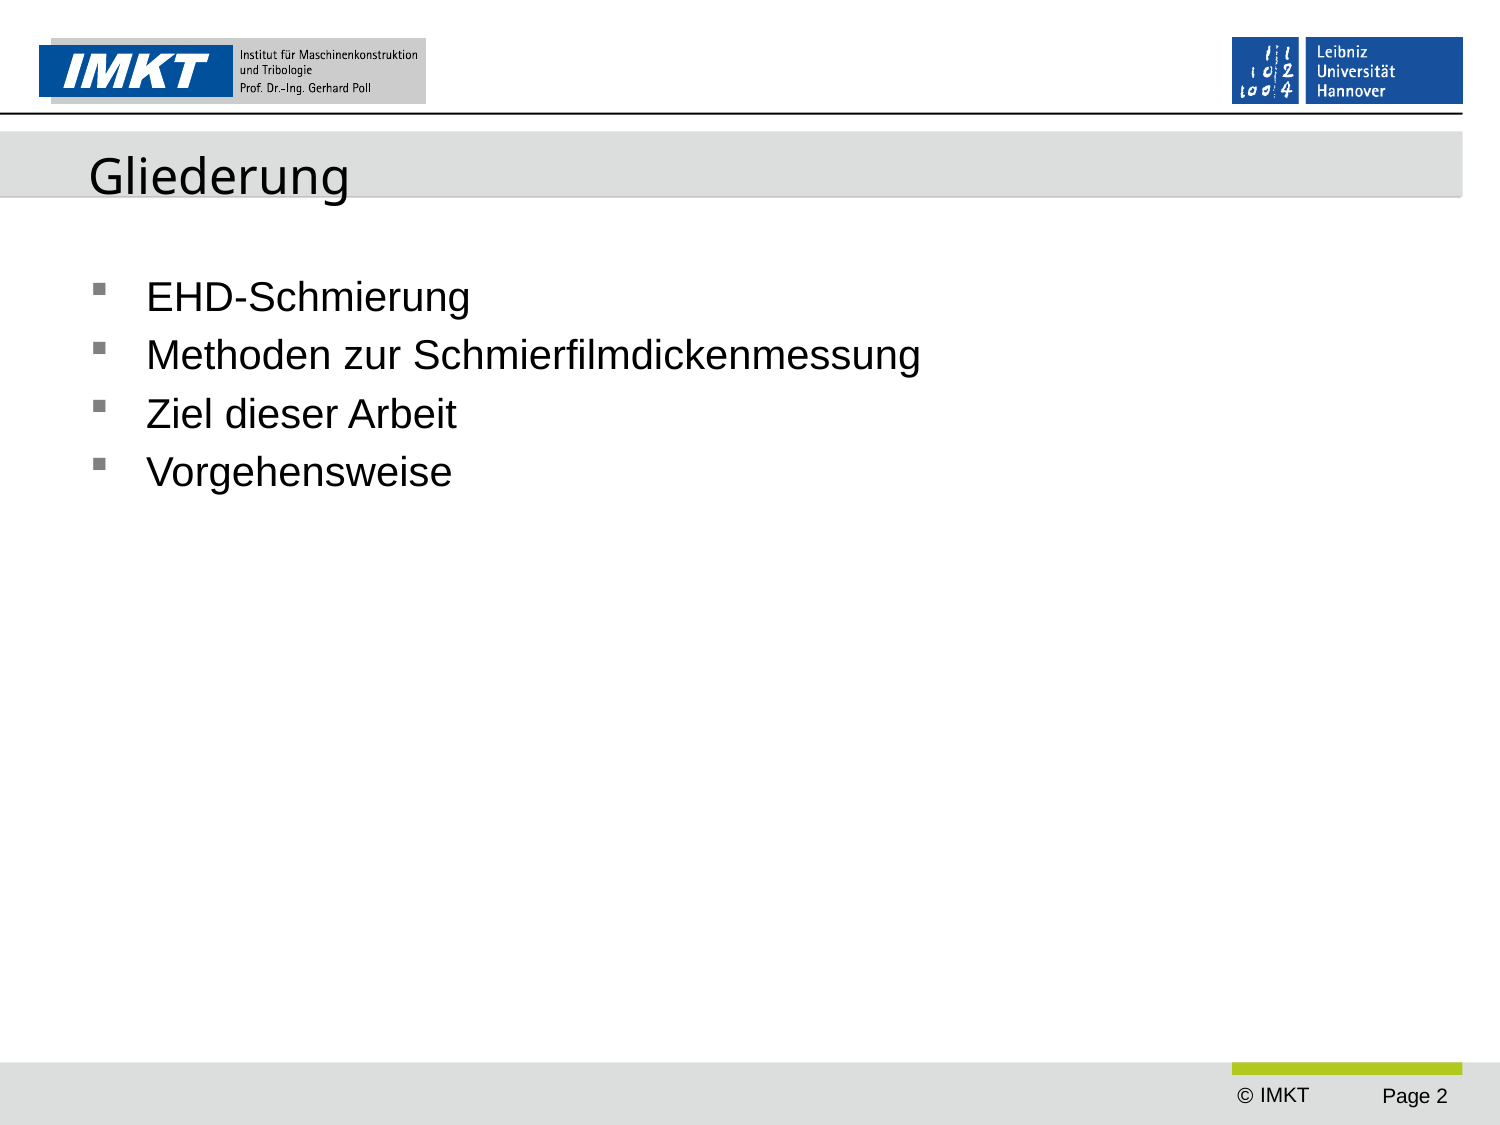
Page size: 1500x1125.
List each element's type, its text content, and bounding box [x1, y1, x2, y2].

list EHD-Schmierung Methoden zur Schmierfilmdickenmessung Ziel dieser Arbeit Vorgehensweise [75, 262, 1425, 1005]
title Gliederung [73, 137, 1424, 325]
picture [1232, 37, 1463, 104]
